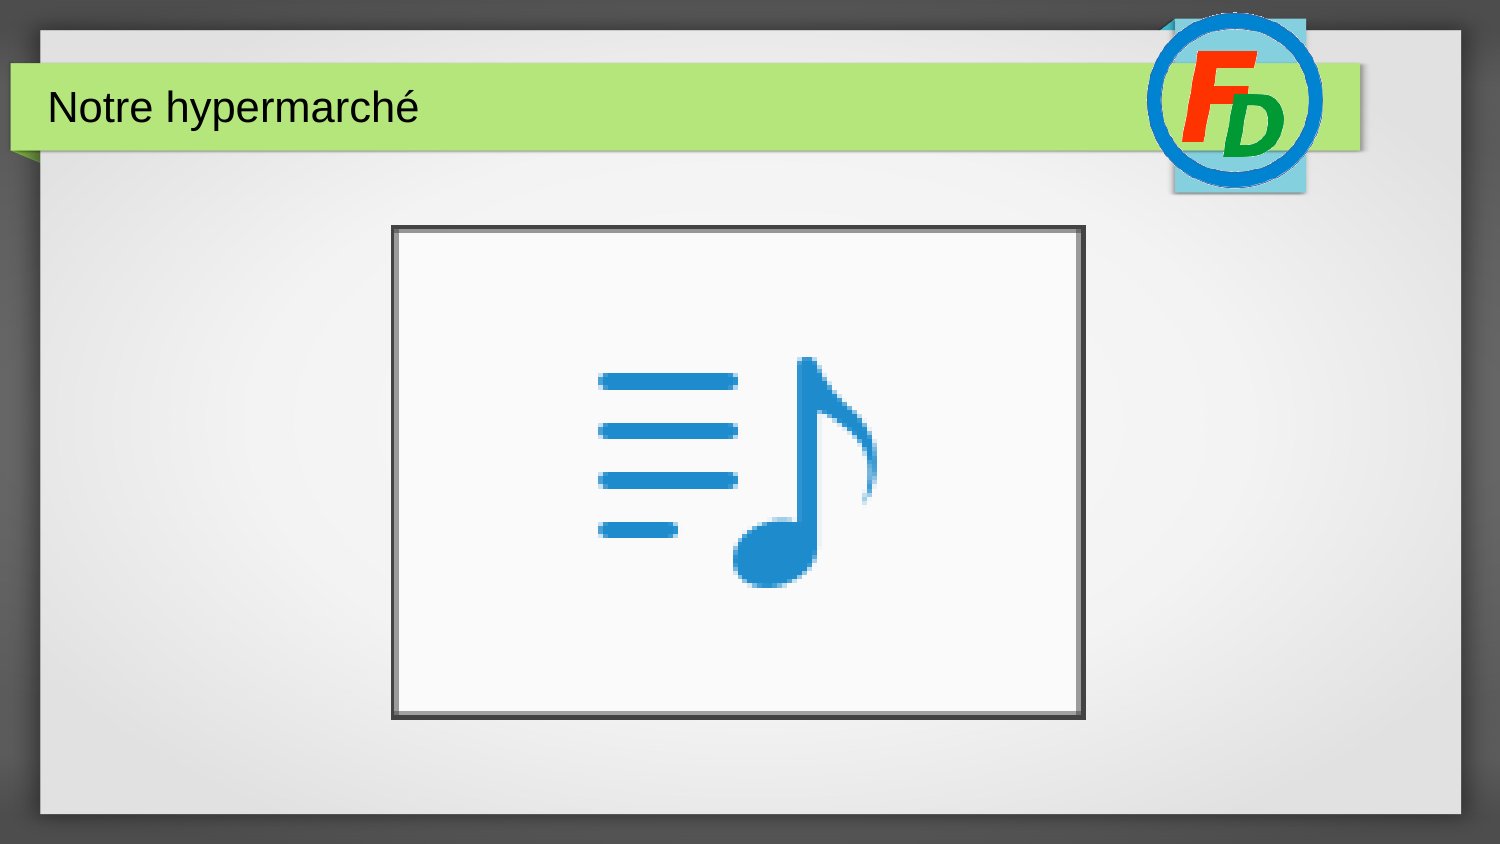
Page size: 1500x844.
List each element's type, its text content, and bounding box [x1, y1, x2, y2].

text_box [389, 224, 1087, 721]
picture [0, 0, 1500, 844]
text_box Notre hypermarché [47, 82, 450, 132]
